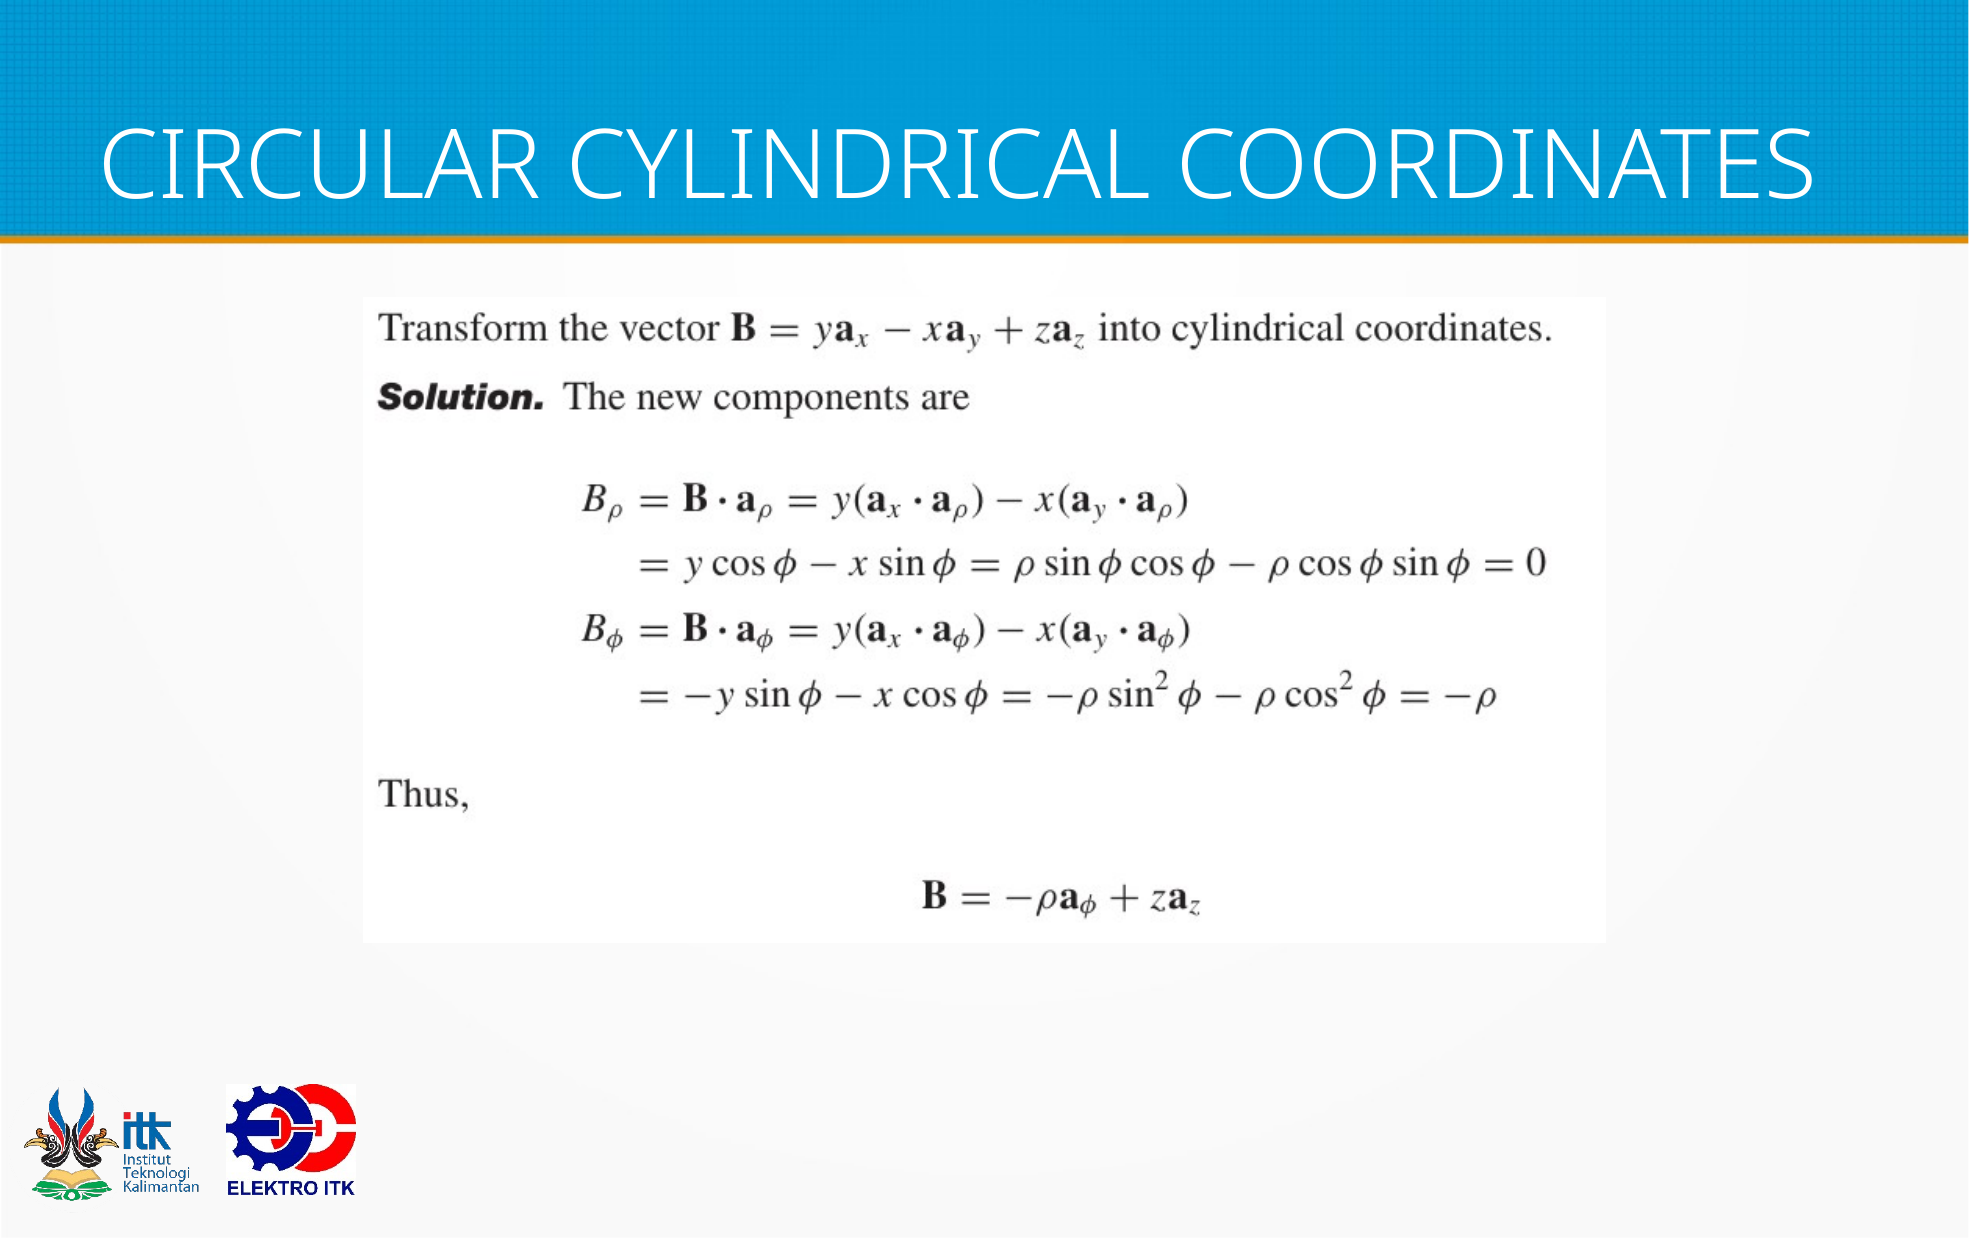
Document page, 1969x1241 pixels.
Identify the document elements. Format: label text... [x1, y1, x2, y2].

title CIRCULAR CYLINDRICAL COORDINATES [98, 19, 1870, 227]
picture [0, 233, 1969, 1241]
